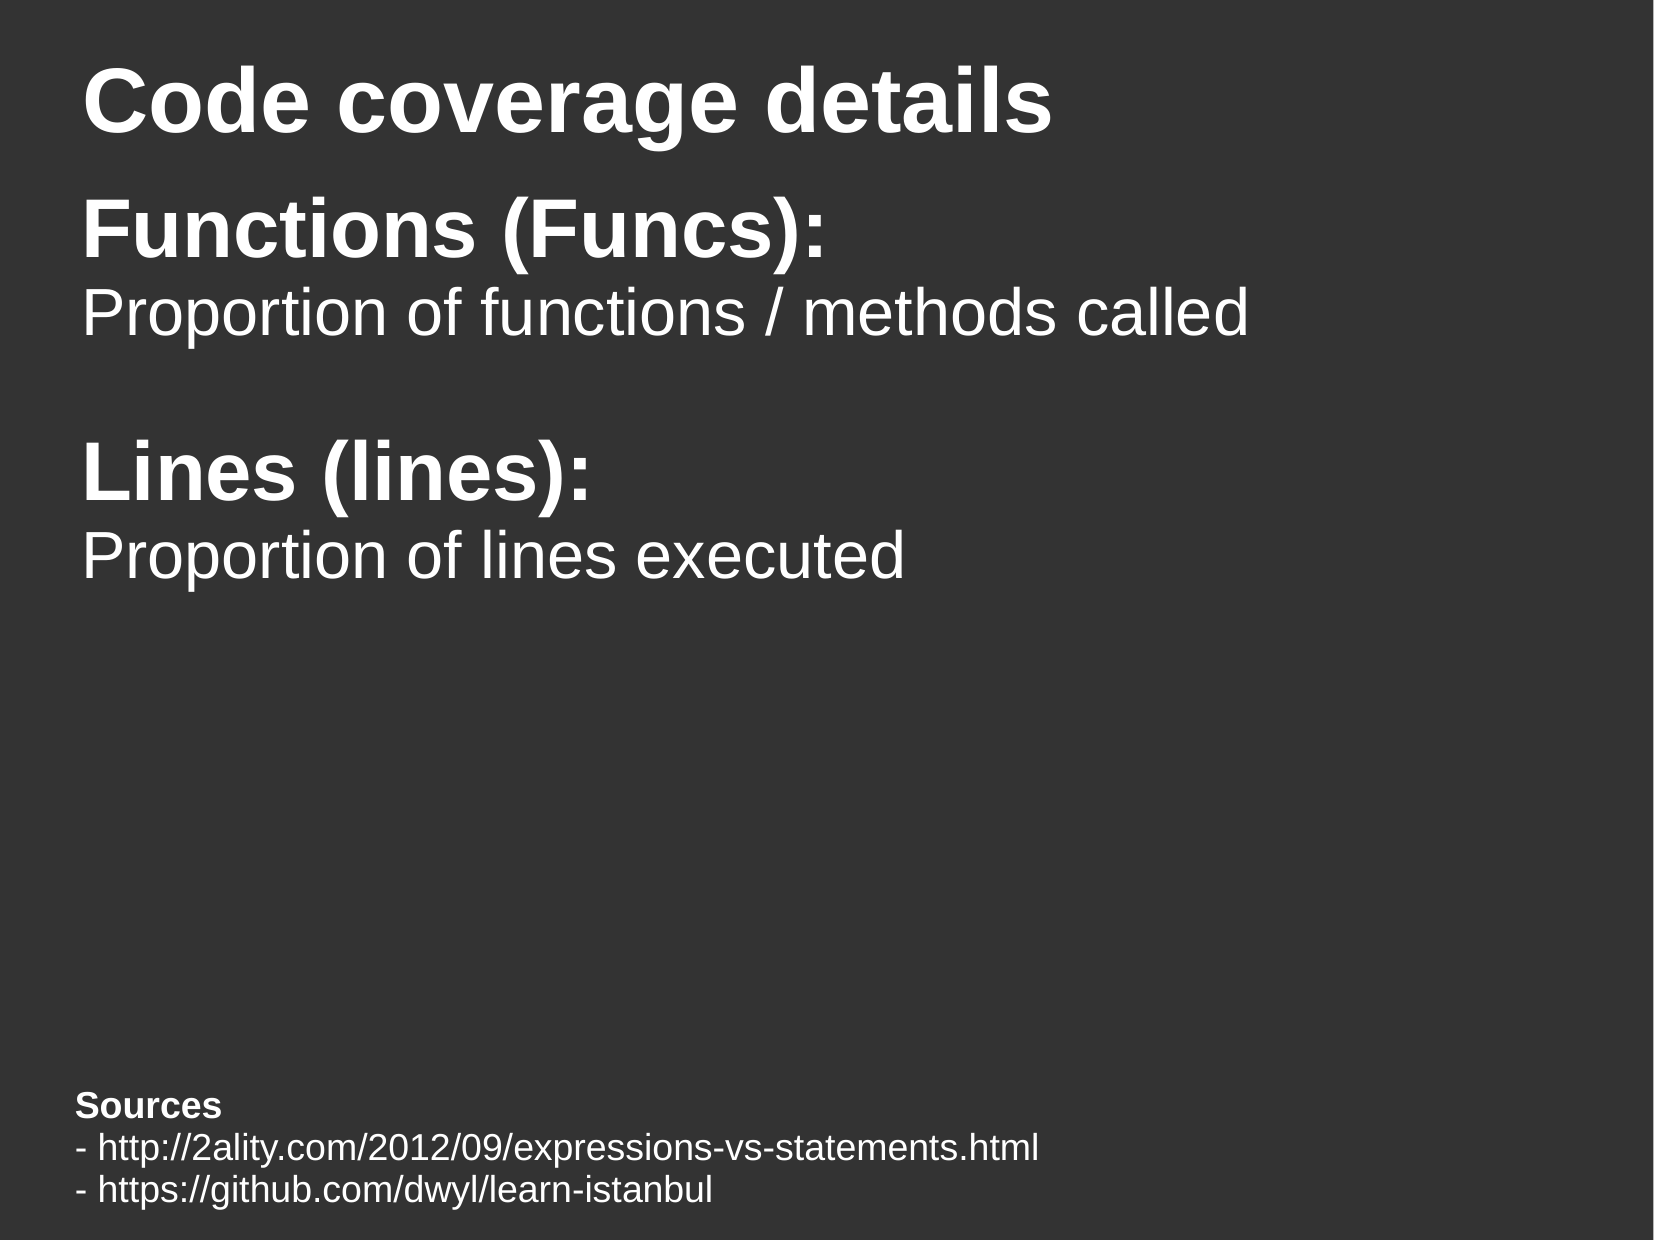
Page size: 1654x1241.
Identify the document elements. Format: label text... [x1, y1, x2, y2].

title Functions (Funcs): Proportion of functions / methods called Lines (lines): Proportion of lines executed [81, 182, 1606, 601]
text_box Sources - http://2ality.com/2012/09/expressions-vs-statements.html - https://github.com/dwyl/learn-istanbul [60, 1077, 1546, 1241]
title Code coverage details [82, 49, 1571, 182]
